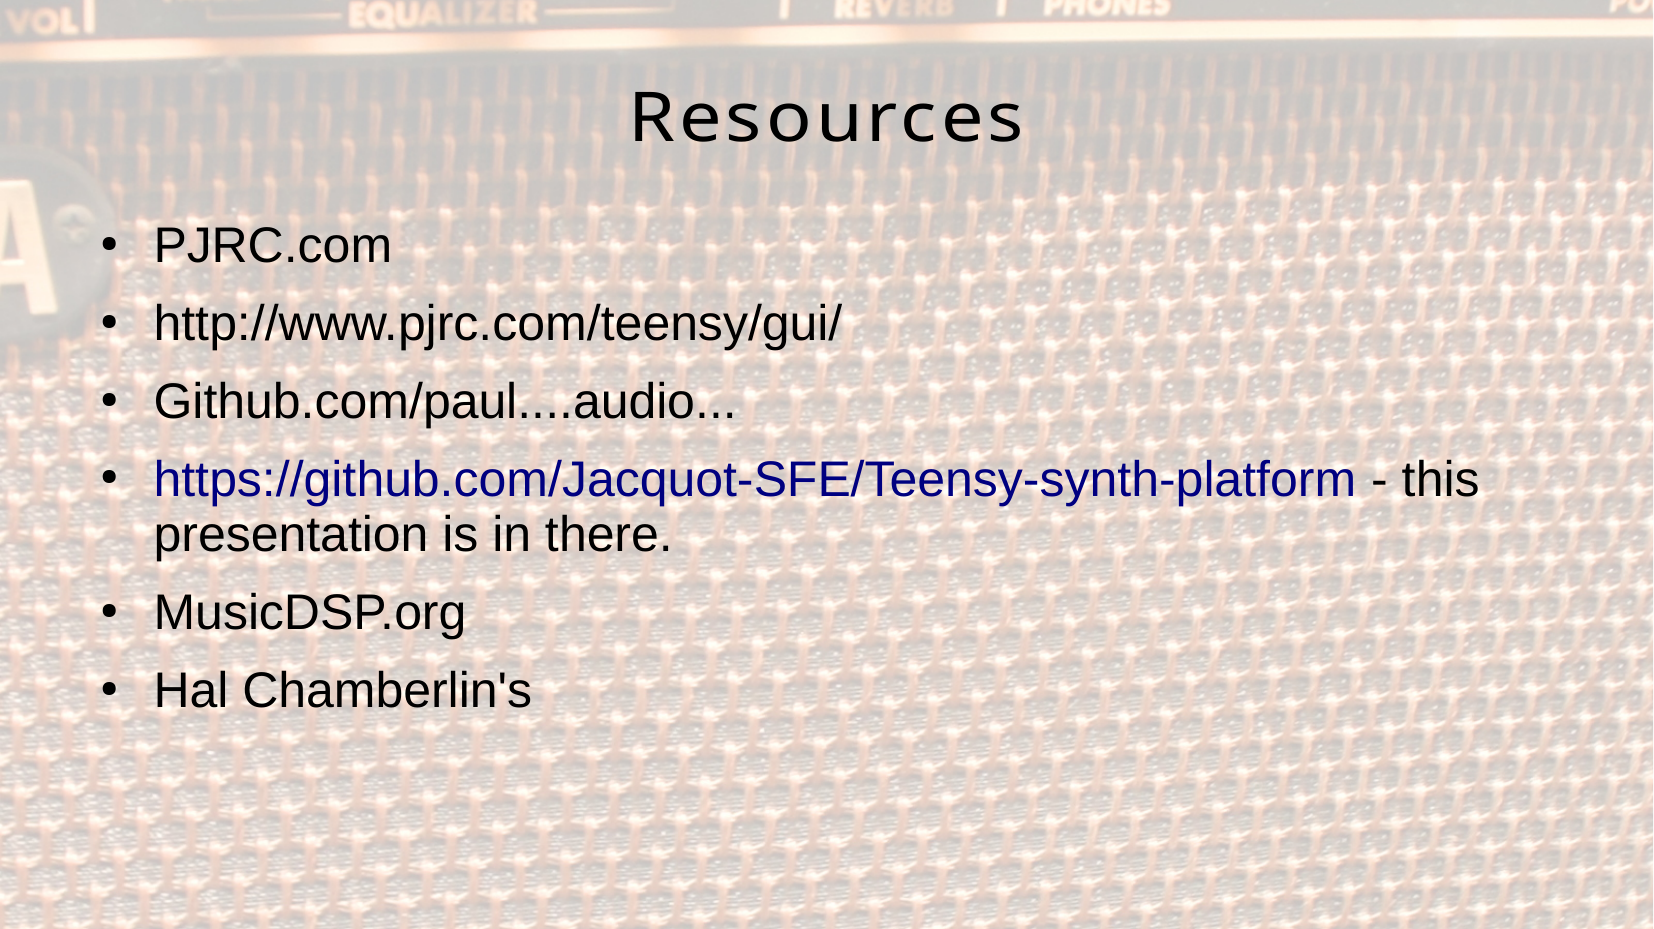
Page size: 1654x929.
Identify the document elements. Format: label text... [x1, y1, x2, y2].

picture [0, 0, 1654, 929]
list PJRC.com http://www.pjrc.com/teensy/gui/ Github.com/paul....audio... https://github.com/Jacquot-SFE/Teensy-synth-platform - this presentation is in there. MusicDSP.org Hal Chamberlin's [82, 217, 1571, 756]
title Resources [82, 36, 1571, 192]
